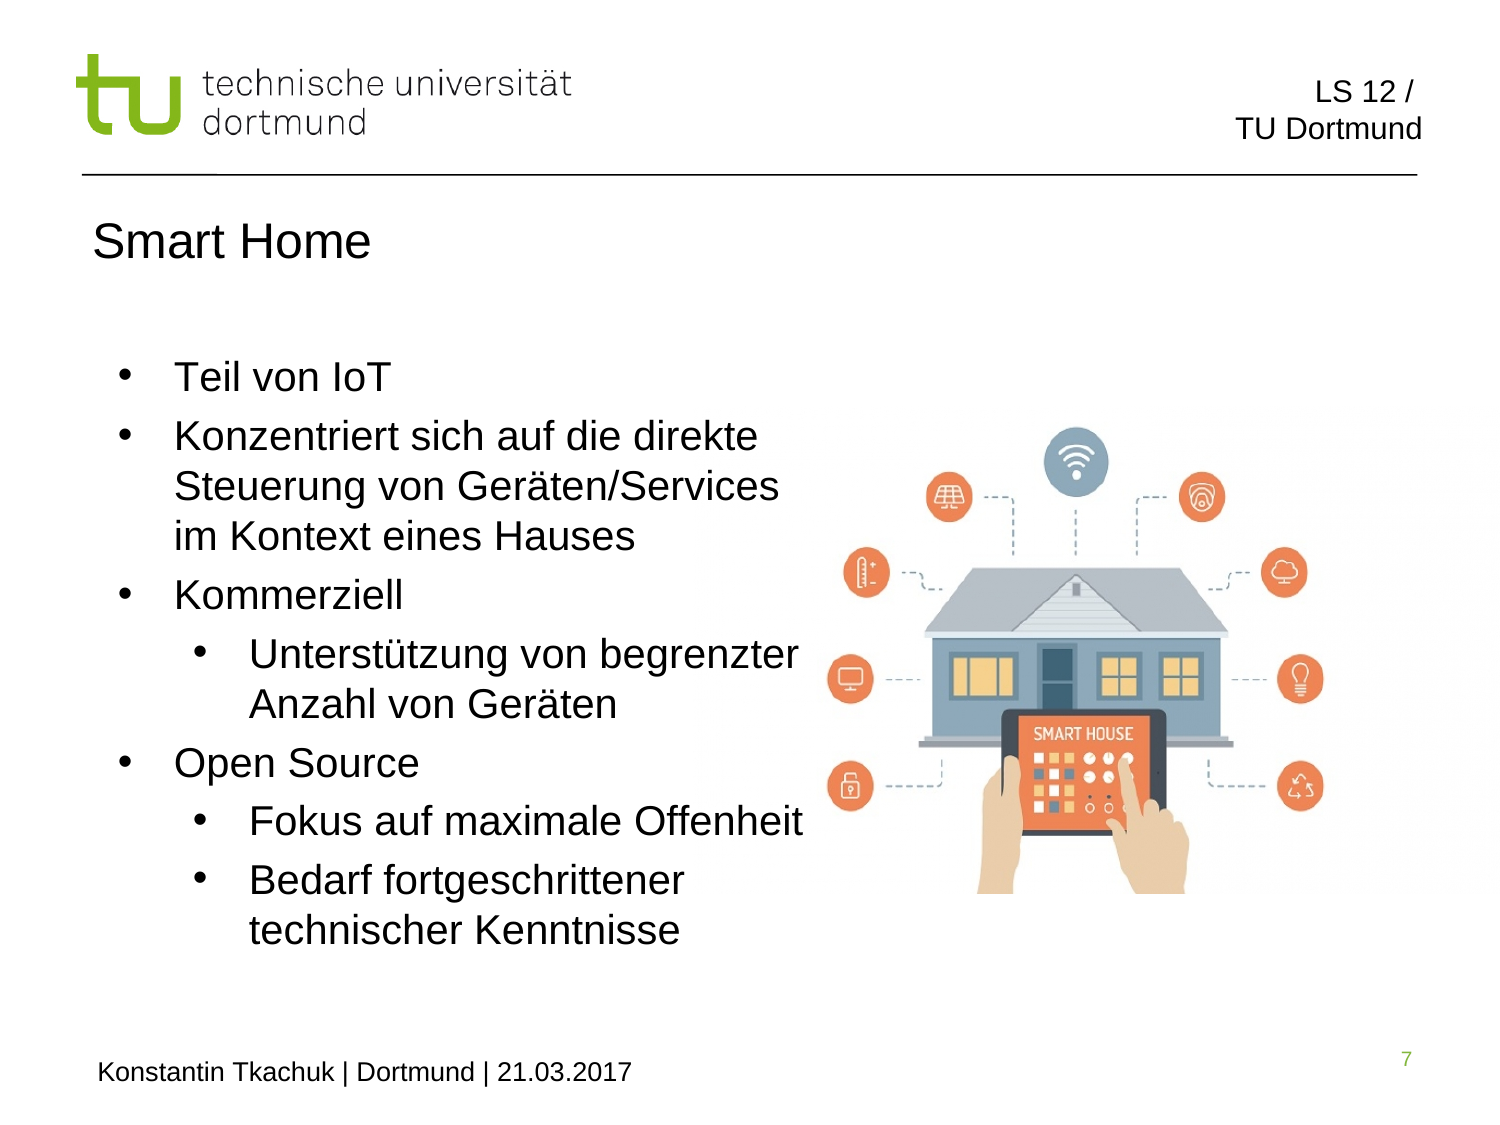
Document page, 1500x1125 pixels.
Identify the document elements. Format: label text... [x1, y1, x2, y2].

picture [693, 406, 1500, 894]
picture [76, 54, 573, 145]
title Smart Home [77, 183, 1411, 295]
text_box Konstantin Tkachuk | Dortmund | 21.03.2017 [82, 1046, 733, 1083]
list Teil von IoT Konzentriert sich auf die direkte Steuerung von Geräten/Services im Kontext eines Hauses Kommerziell Unterstützung von begrenzter Anzahl von Geräten Open Source Fokus auf maximale Offenheit Bedarf fortgeschrittener technischer Kenntnisse [103, 341, 821, 877]
